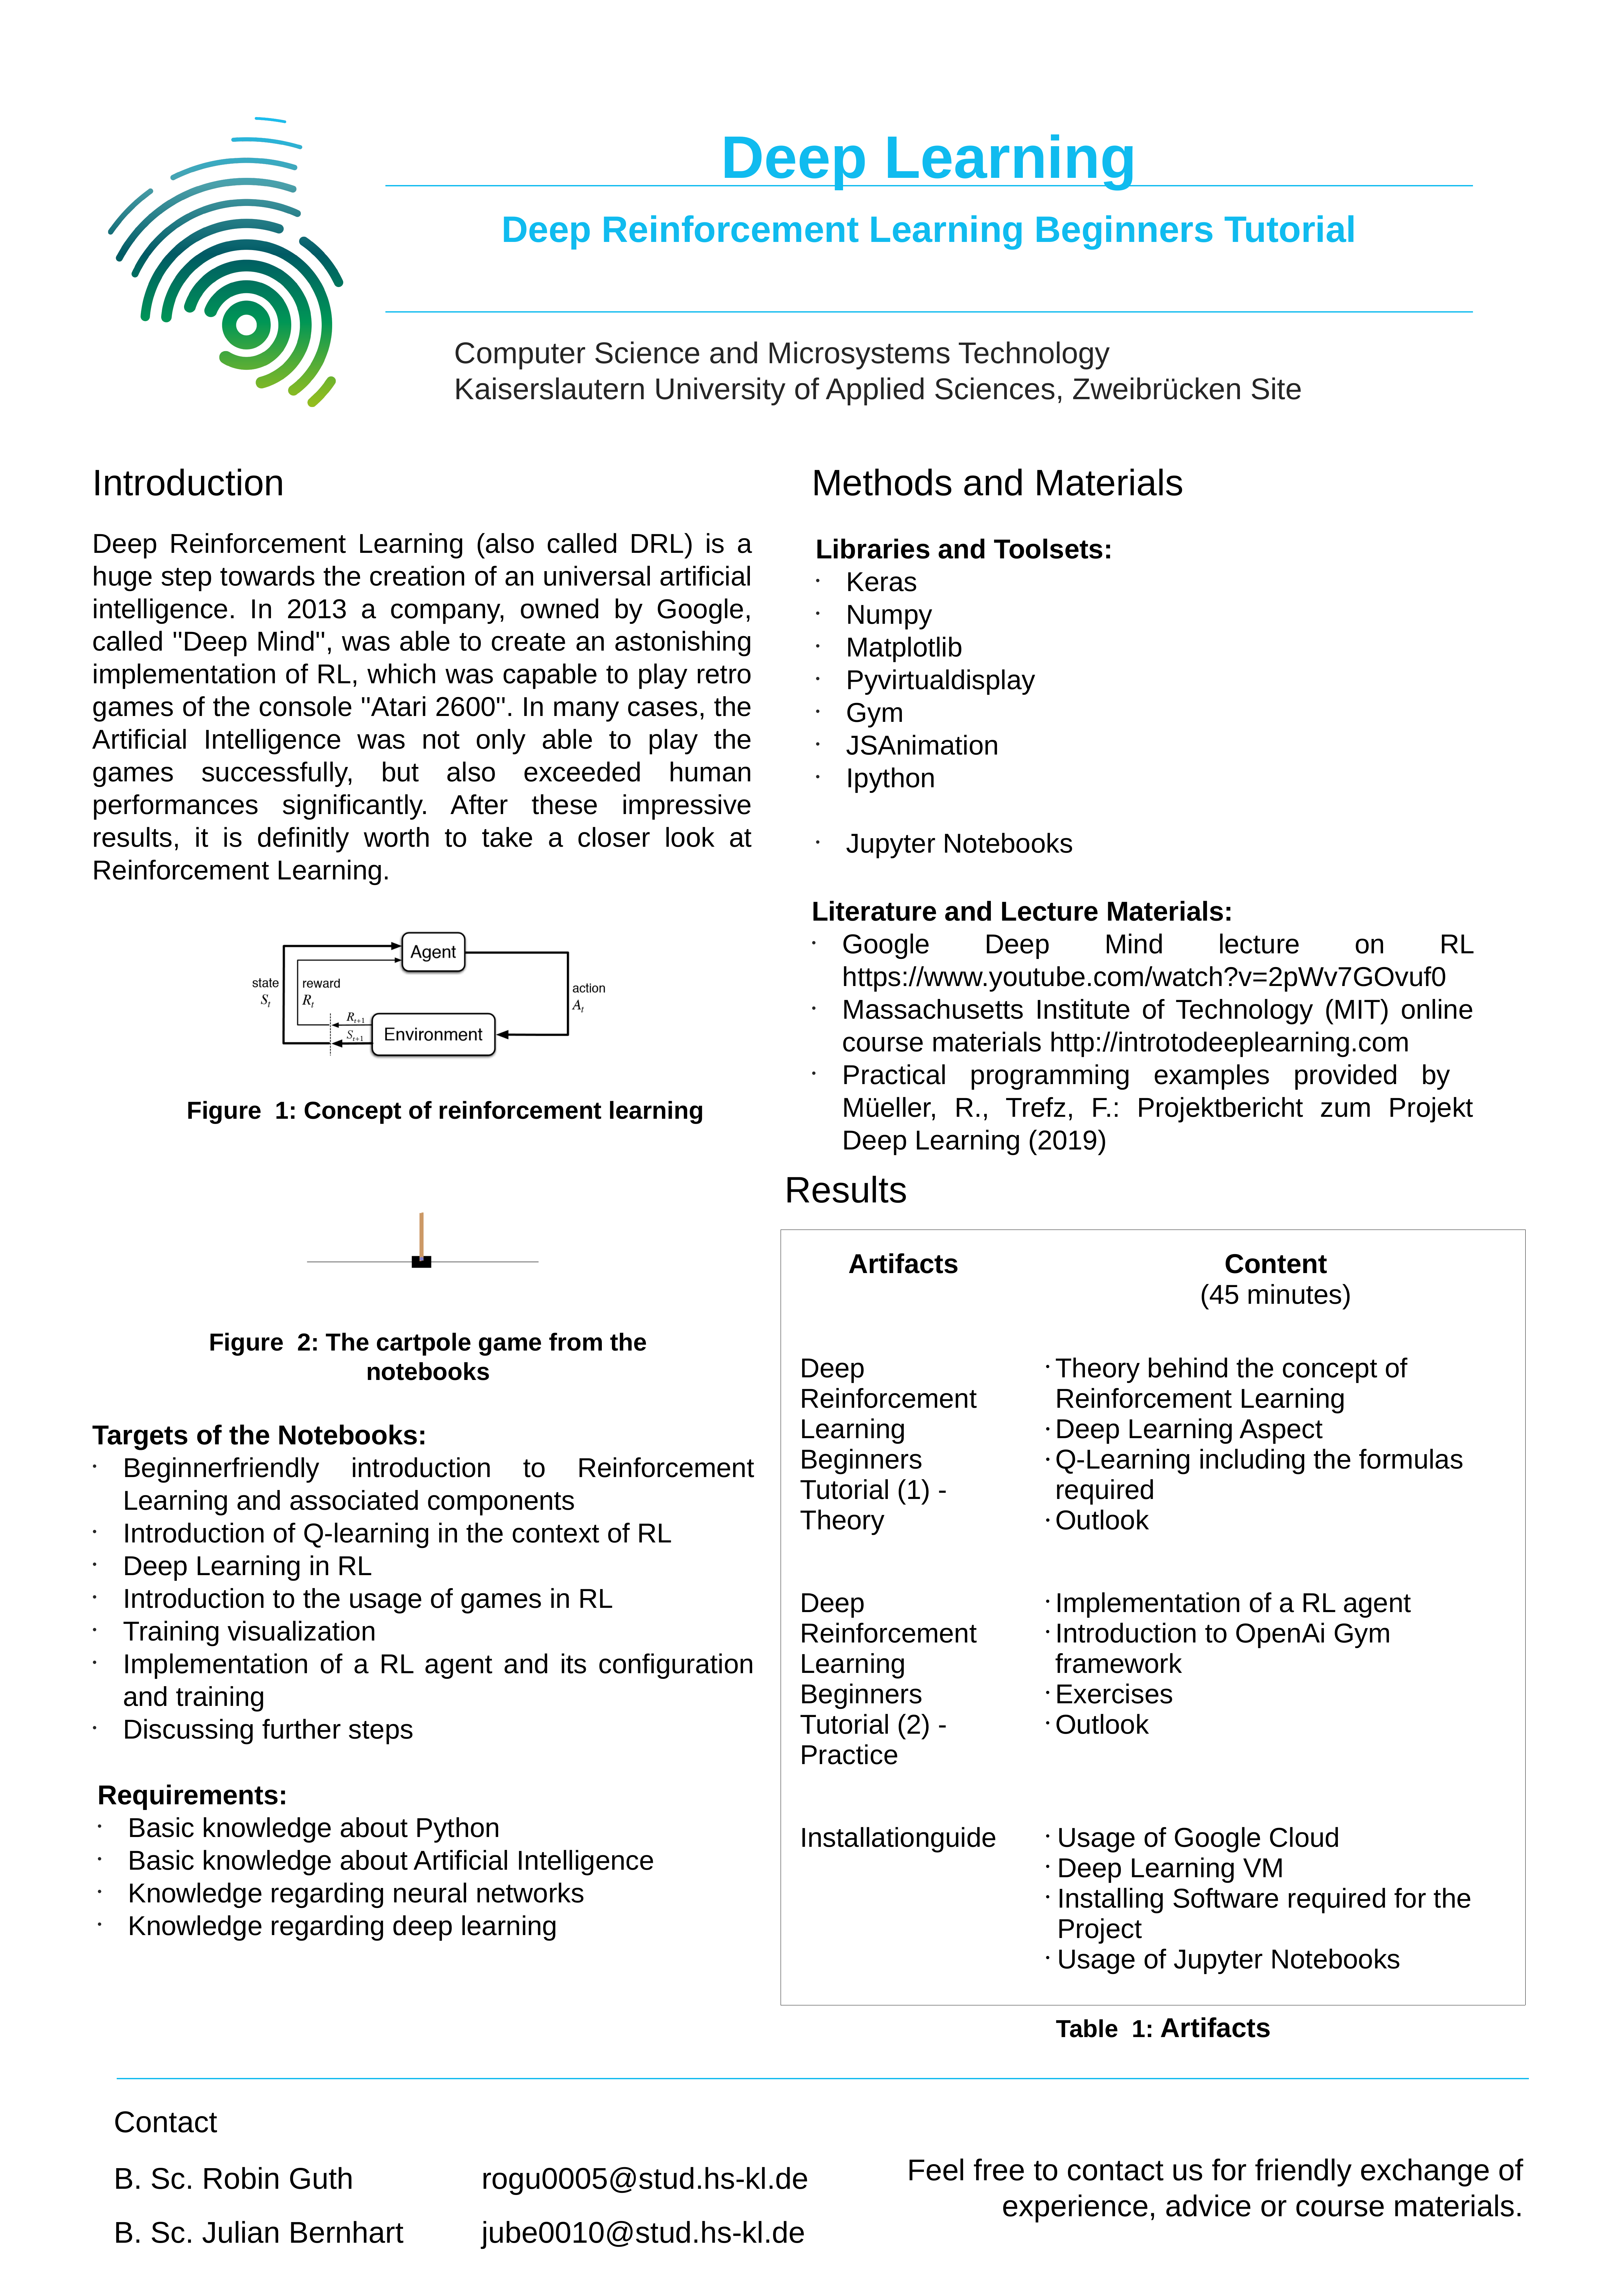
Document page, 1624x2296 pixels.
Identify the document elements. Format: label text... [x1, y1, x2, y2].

text_box Computer Science and Microsystems Technology Kaiserslautern University of Applied Sciences, Zweibrücken Site [449, 331, 1409, 408]
table_cell Deep Reinforcement Learning Beginners Tutorial (2) - Practice [781, 1568, 1026, 1803]
table_cell Theory behind the concept of Reinforcement Learning Deep Learning Aspect Q-Learning including the formulas required Outlook [1026, 1334, 1525, 1568]
picture [283, 1176, 568, 1313]
text_box Deep Reinforcement Learning Beginners Tutorial [379, 185, 1480, 252]
text_box Feel free to contact us for friendly exchange of experience, advice or course materials. [895, 2148, 1529, 2225]
picture [239, 920, 611, 1063]
text_box Deep Reinforcement Learning (also called DRL) is a huge step towards the creation of an universal artificial intelligence. In 2013 a company, owned by Google, called ''Deep Mind'', was able to create an astonishing implementation of RL, which was capable to play retro games of the console ''Atari 2600''. In many cases, the Artificial Intelligence was not only able to play the games successfully, but also exceeded human performances significantly. After these impressive results, it is definitly worth to take a closer look at Reinforcement Learning. [88, 523, 757, 920]
text_box Results [780, 1163, 1624, 1213]
text_box Table 1: Artifacts [898, 2007, 1429, 2045]
text_box Introduction [88, 456, 757, 505]
table_cell Installationguide [781, 1803, 1026, 2005]
text_box rogu0005@stud.hs-kl.de jube0010@stud.hs-kl.de [477, 2138, 885, 2251]
table_header Content (45 minutes) [1026, 1230, 1525, 1334]
text_box Libraries and Toolsets: Keras Numpy Matplotlib Pyvirtualdisplay Gym JSAnimation Ipython Jupyter Notebooks [811, 529, 1483, 805]
table_cell Usage of Google Cloud Deep Learning VM Installing Software required for the Project Usage of Jupyter Notebooks [1026, 1803, 1525, 2005]
text_box Literature and Lecture Materials: Google Deep Mind lecture on RL https://www.youtube.com/watch?v=2pWv7GOvuf0 Massachusetts Institute of Technology (MIT) online course materials http://introtodeeplearning.com Practical programming examples provided by Müeller, R., Trefz, F.: Projektbericht zum Projekt Deep Learning (2019) [807, 891, 1479, 1116]
text_box Deep Learning [716, 115, 1142, 193]
text_box B. Sc. Robin Guth B. Sc. Julian Bernhart [109, 2138, 467, 2251]
table_header Artifacts [781, 1230, 1026, 1334]
text_box Requirements: Basic knowledge about Python Basic knowledge about Artificial Intelligence Knowledge regarding neural networks Knowledge regarding deep learning [93, 1775, 765, 2050]
text_box Contact [109, 2100, 246, 2141]
table_cell Deep Reinforcement Learning Beginners Tutorial (1) - Theory [781, 1334, 1026, 1568]
text_box Figure 1: Concept of reinforcement learning [180, 1092, 711, 1126]
picture [108, 117, 375, 407]
text_box Methods and Materials [807, 456, 1479, 505]
table_cell Implementation of a RL agent Introduction to OpenAi Gym framework Exercises Outlook [1026, 1568, 1525, 1803]
text_box Targets of the Notebooks: Beginnerfriendly introduction to Reinforcement Learning and associated components Introduction of Q-learning in the context of RL Deep Learning in RL Introduction to the usage of games in RL Training visualization Implementation of a RL agent and its configuration and training Discussing further steps [87, 1415, 760, 1691]
text_box Figure 2: The cartpole game from the notebooks [146, 1323, 710, 1387]
